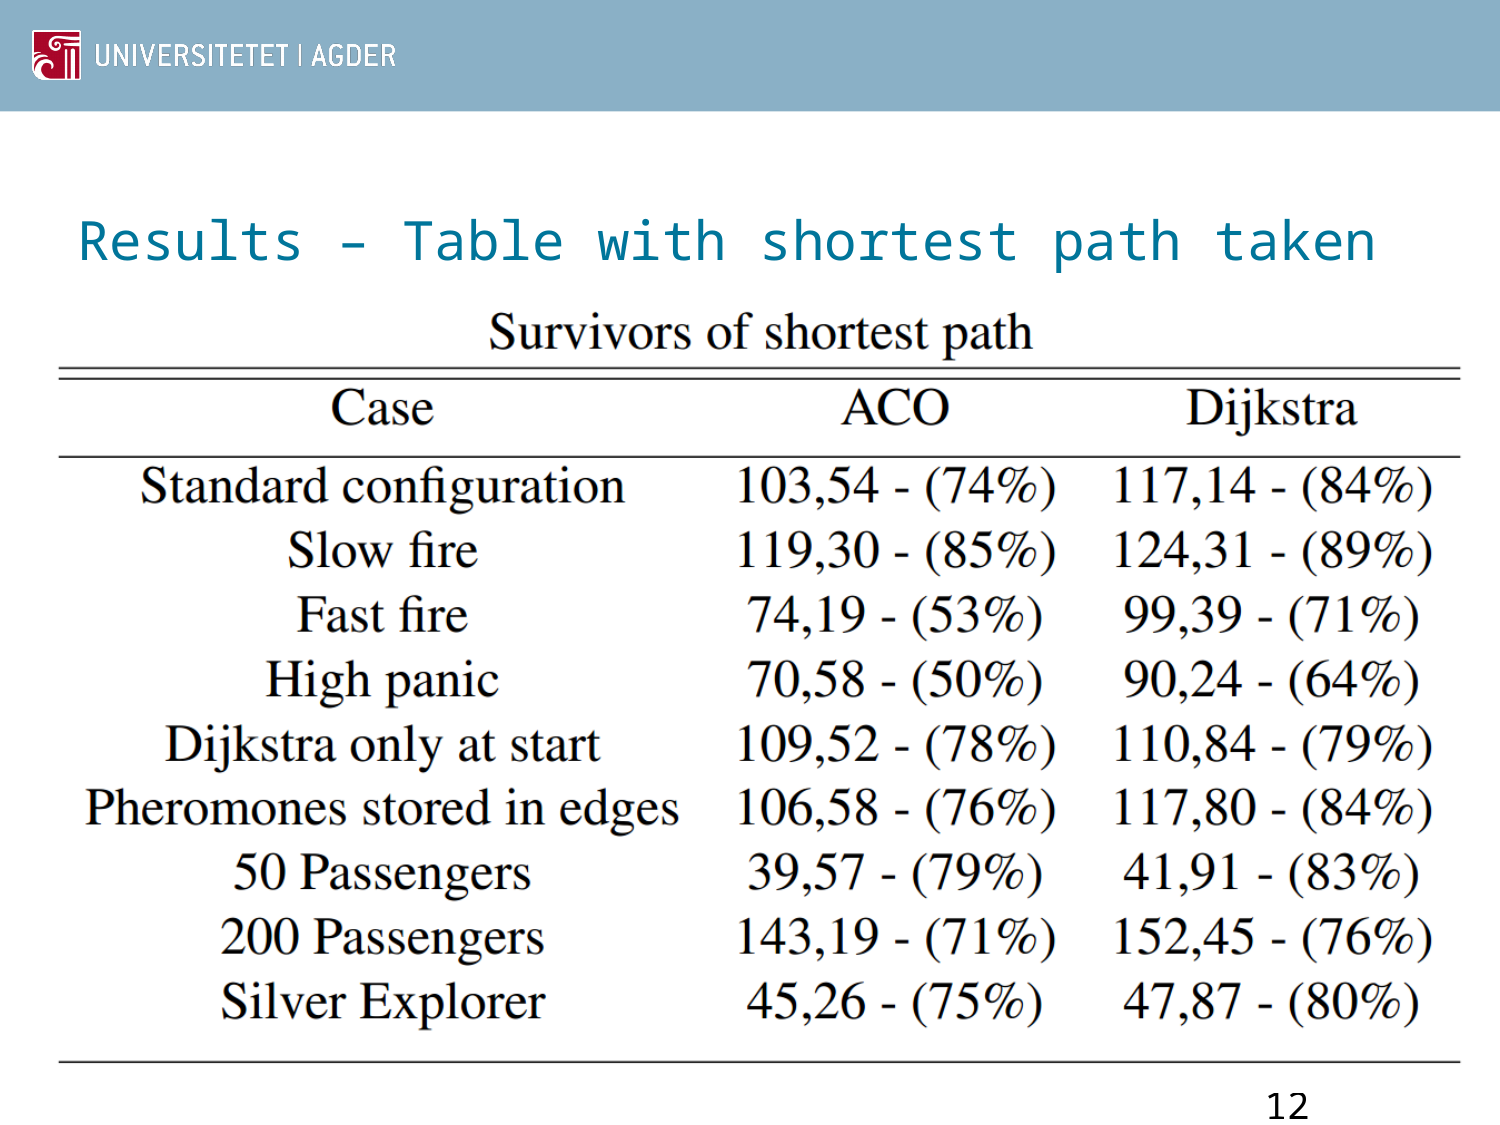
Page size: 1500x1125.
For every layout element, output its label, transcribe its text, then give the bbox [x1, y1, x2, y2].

picture [32, 30, 395, 80]
title Results – Table with shortest path taken [62, 75, 1462, 279]
picture [11, 283, 1489, 1093]
